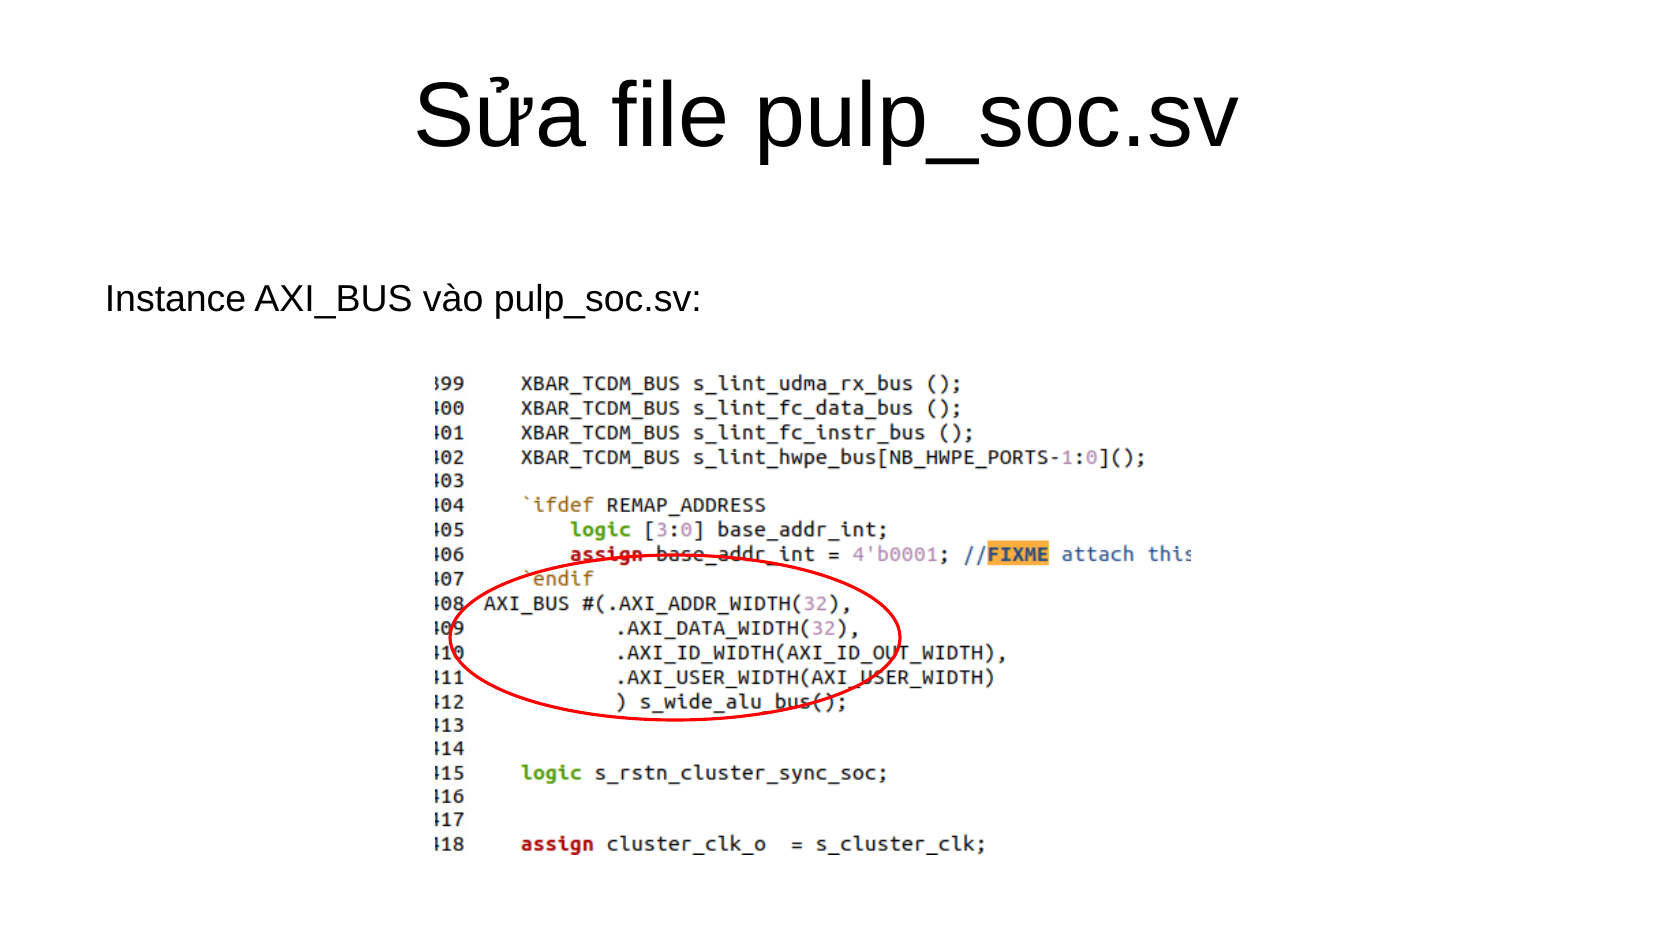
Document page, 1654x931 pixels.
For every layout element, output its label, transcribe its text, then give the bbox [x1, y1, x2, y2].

title Sửa file pulp_soc.sv [82, 37, 1571, 193]
picture [435, 374, 1191, 855]
text_box Instance AXI_BUS vào pulp_soc.sv: [90, 270, 728, 369]
